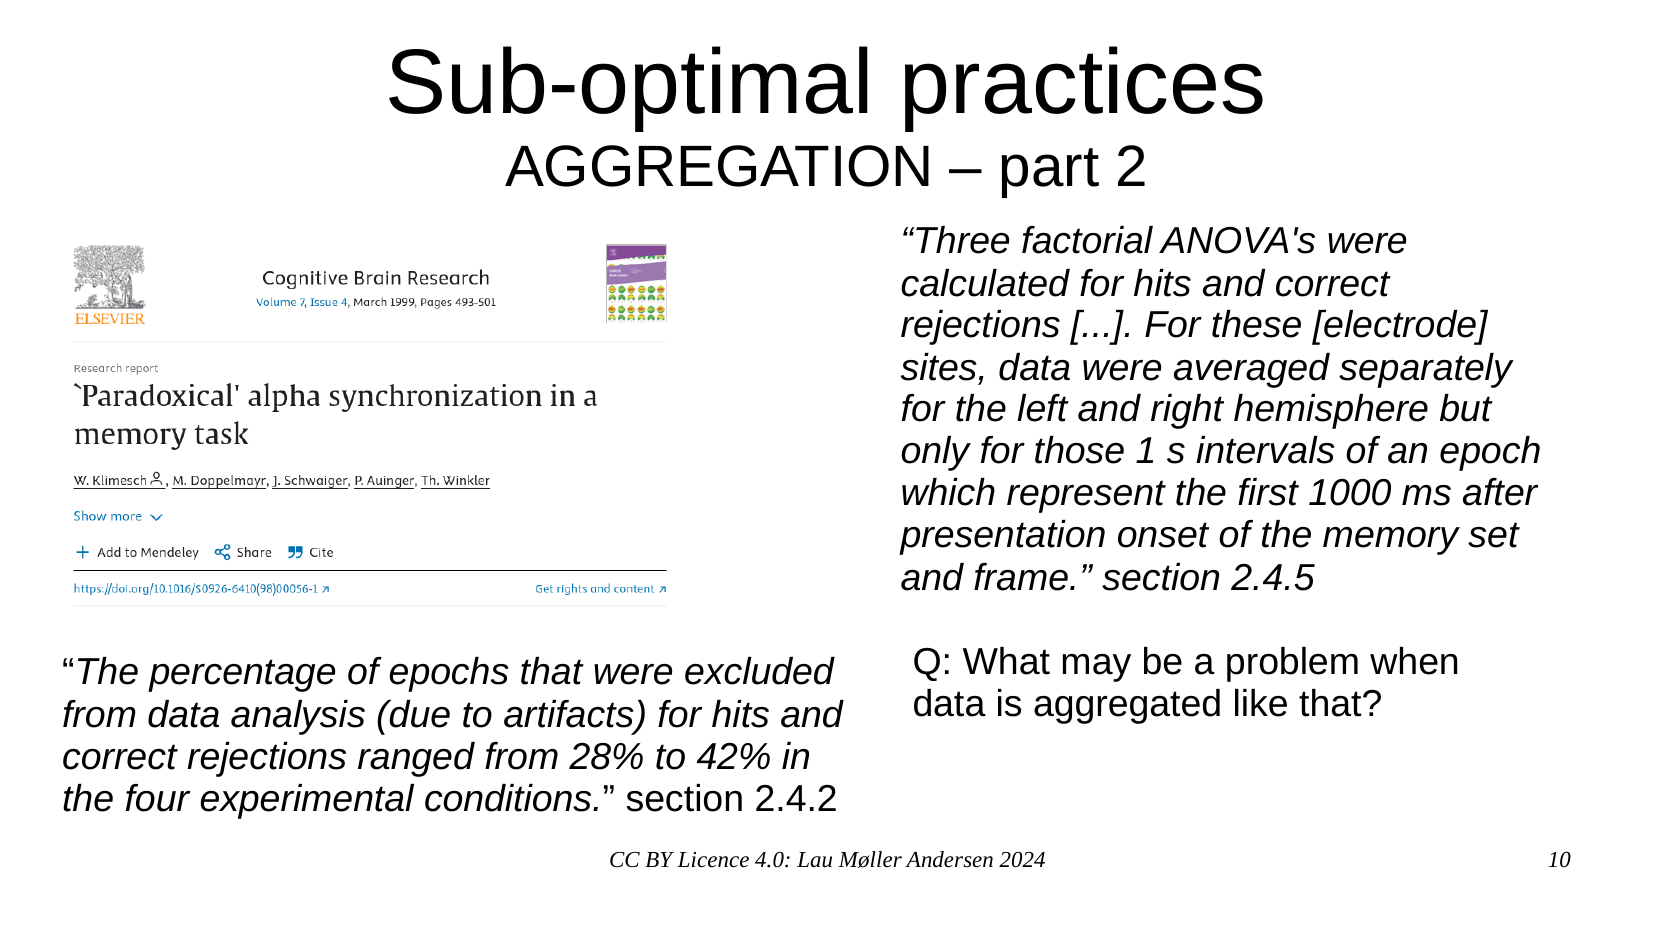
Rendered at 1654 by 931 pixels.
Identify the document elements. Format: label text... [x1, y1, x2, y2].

title Sub-optimal practices AGGREGATION – part 2 [82, 30, 1571, 199]
text_box “The percentage of epochs that were excluded from data analysis (due to artifacts) for hits and correct rejections ranged from 28% to 42% in the four experimental conditions.” section 2.4.2 [47, 643, 863, 827]
text_box “Three factorial ANOVA's were calculated for hits and correct rejections [...]. For these [electrode] sites, data were averaged separately for the left and right hemisphere but only for those 1 s intervals of an epoch which represent the first 1000 ms after presentation onset of the memory set and frame.” section 2.4.5 [885, 212, 1571, 606]
text_box Q: What may be a problem when data is aggregated like that? [897, 633, 1501, 733]
picture [64, 236, 676, 626]
